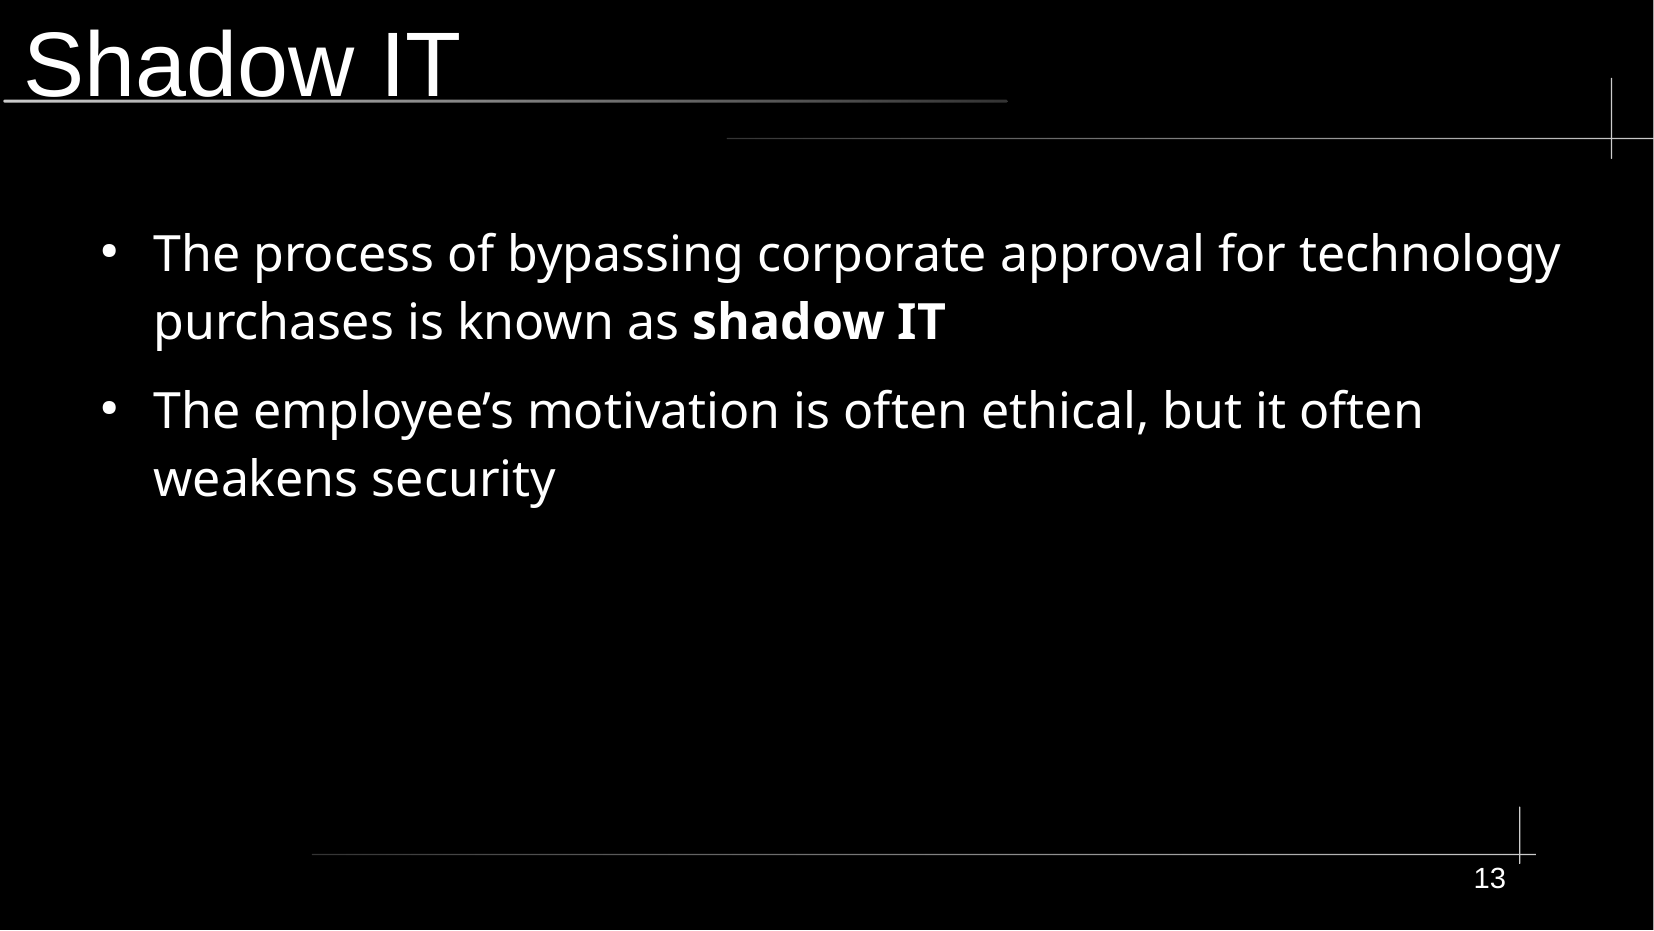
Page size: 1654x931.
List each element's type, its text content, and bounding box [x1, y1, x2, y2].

title Shadow IT [23, 11, 1589, 119]
list The process of bypassing corporate approval for technology purchases is known as shadow IT The employee’s motivation is often ethical, but it often weakens security [82, 217, 1571, 758]
